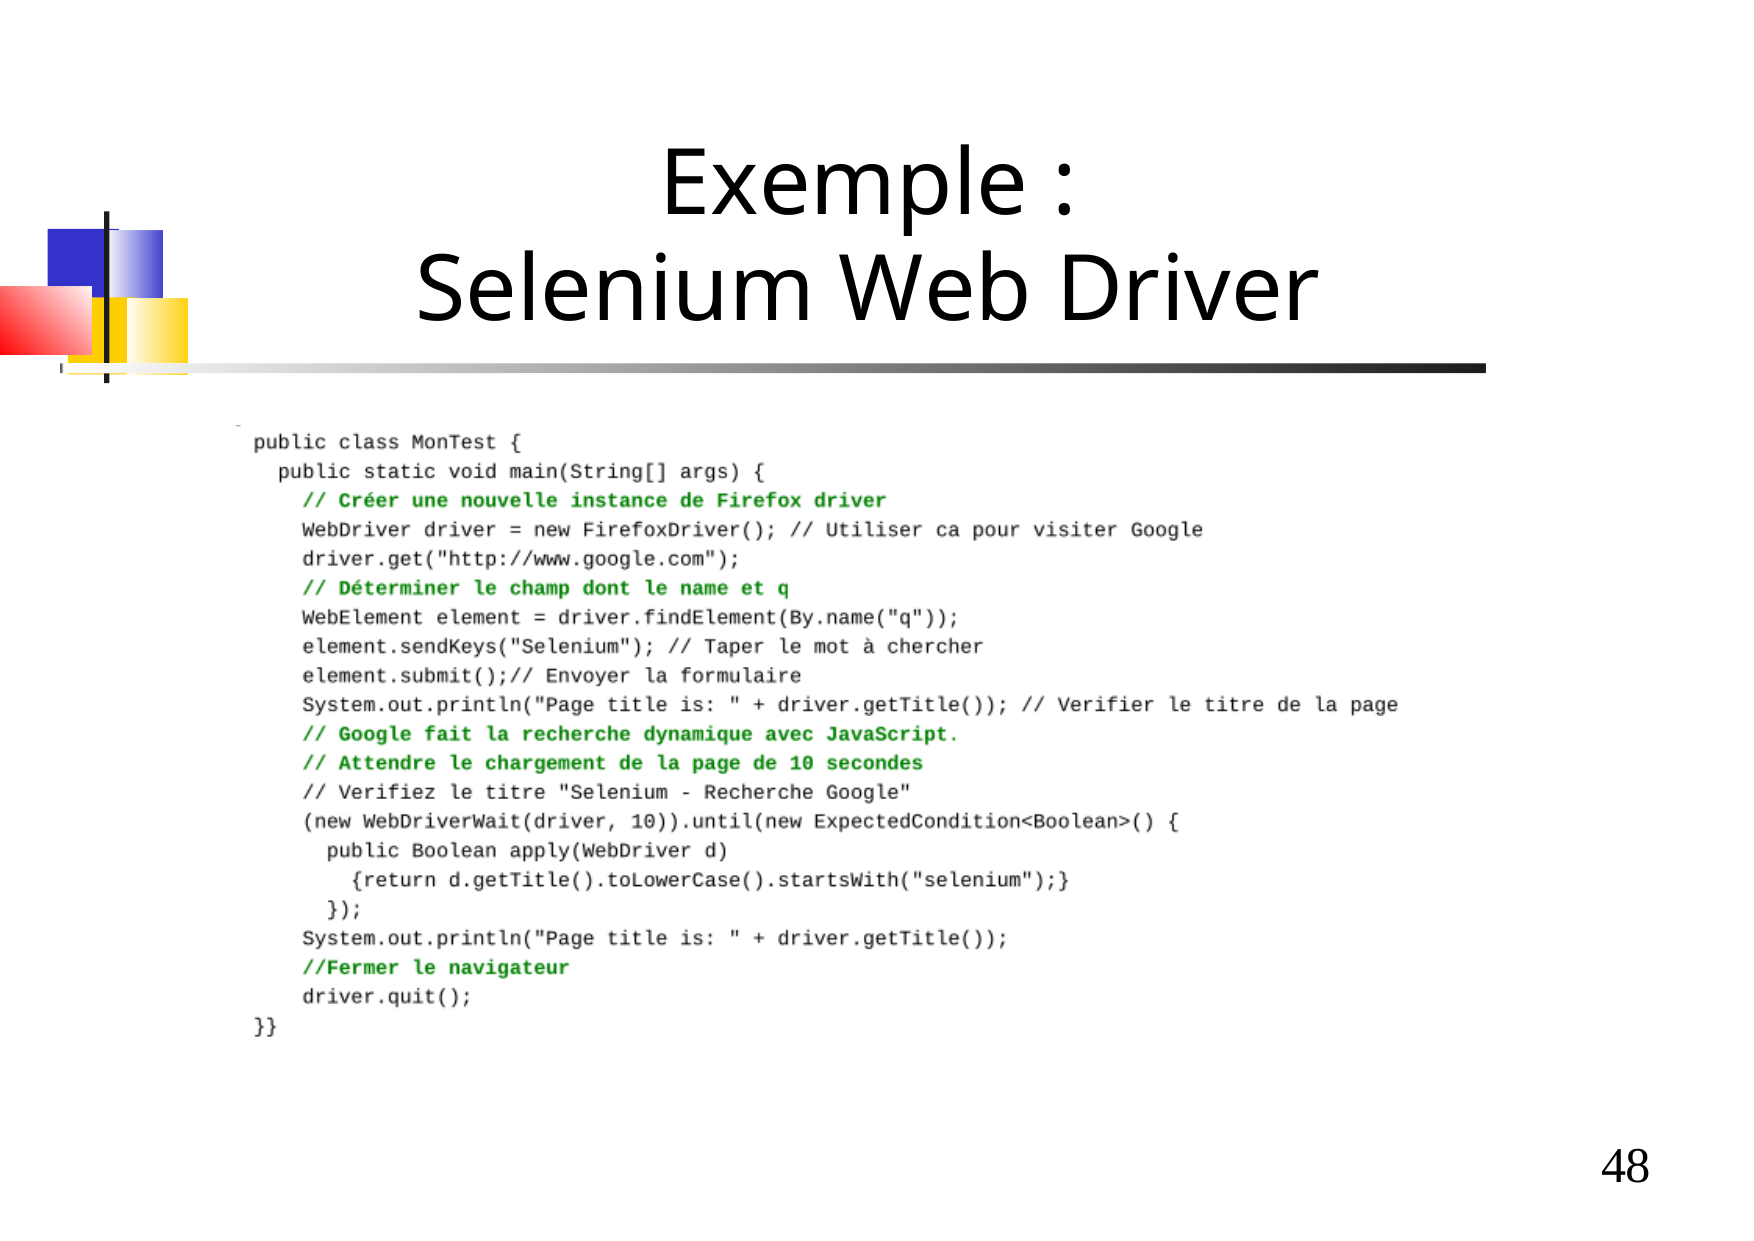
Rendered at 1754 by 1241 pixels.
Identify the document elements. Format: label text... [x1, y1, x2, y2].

text_box 48 [1598, 1135, 1654, 1193]
picture [60, 229, 1486, 384]
picture [219, 425, 1518, 1040]
title Exemple : Selenium Web Driver [176, 128, 1561, 342]
picture [0, 285, 92, 355]
